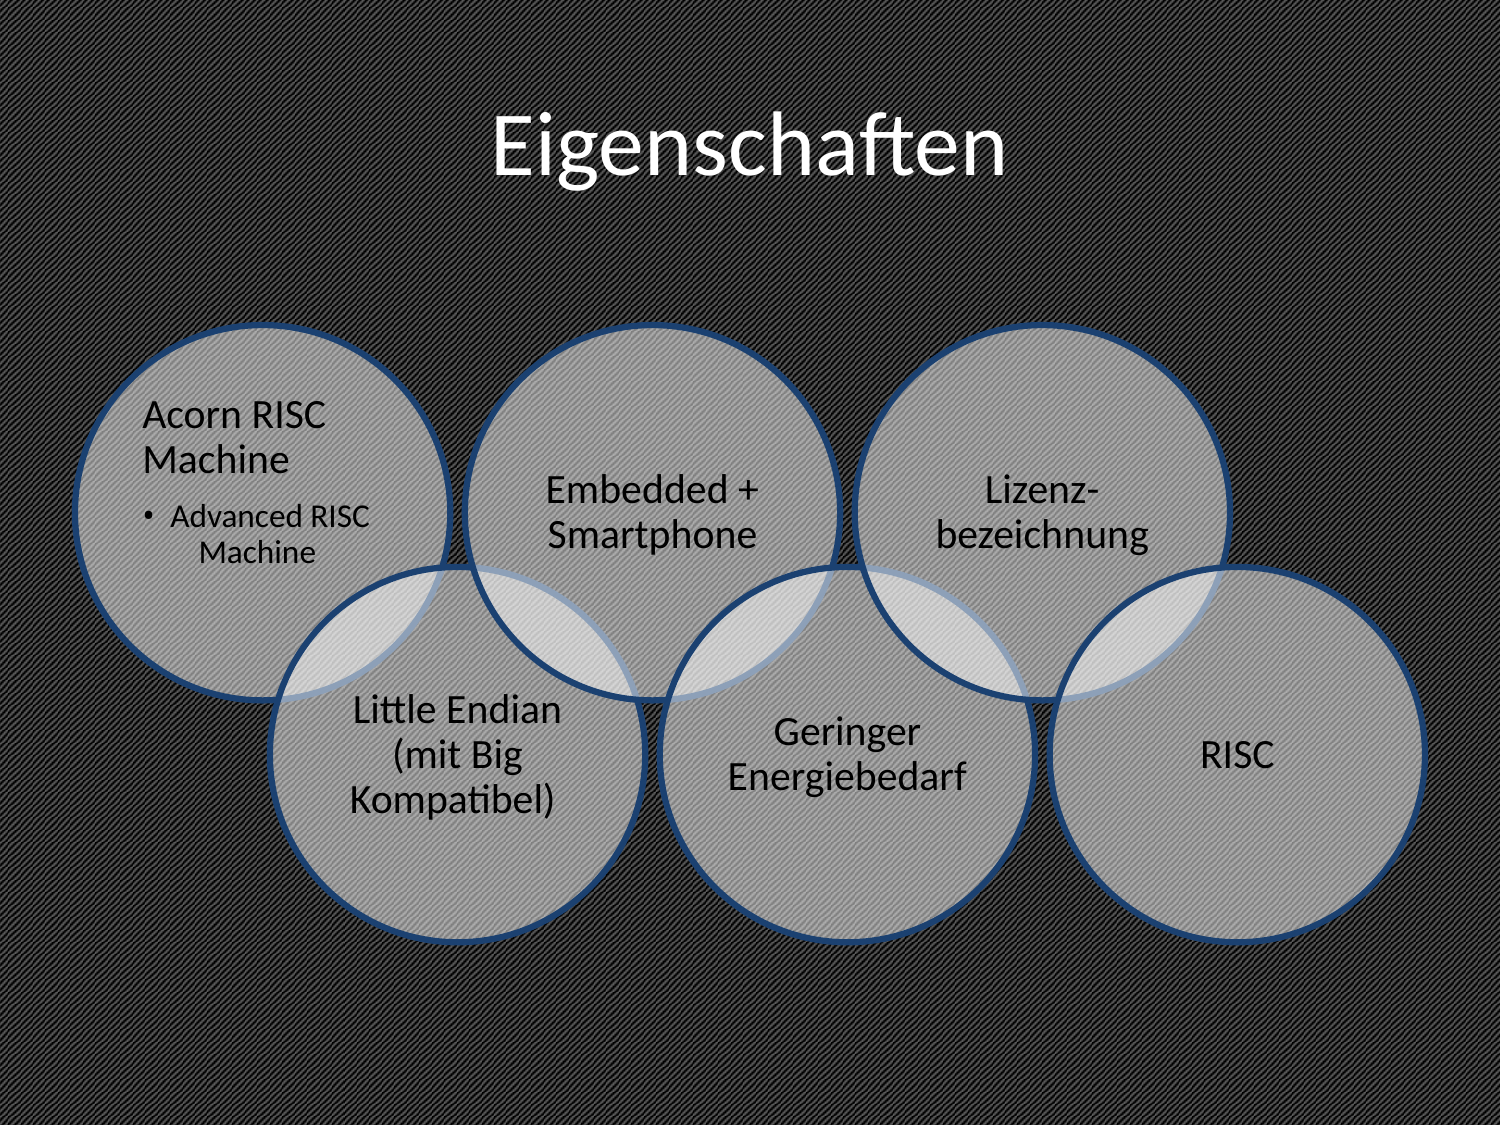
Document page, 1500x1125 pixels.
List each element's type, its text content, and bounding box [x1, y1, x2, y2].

text_box Embedded + Smartphone [464, 325, 841, 701]
text_box Lizenz-bezeichnung [854, 325, 1231, 701]
text_box RISC [1049, 566, 1426, 943]
text_box Geringer Energiebedarf [659, 566, 1036, 943]
title Eigenschaften [75, 45, 1426, 233]
text_box Little Endian (mit Big Kompatibel) [269, 566, 646, 943]
text_box Acorn RISC Machine Advanced RISC Machine [74, 325, 451, 701]
